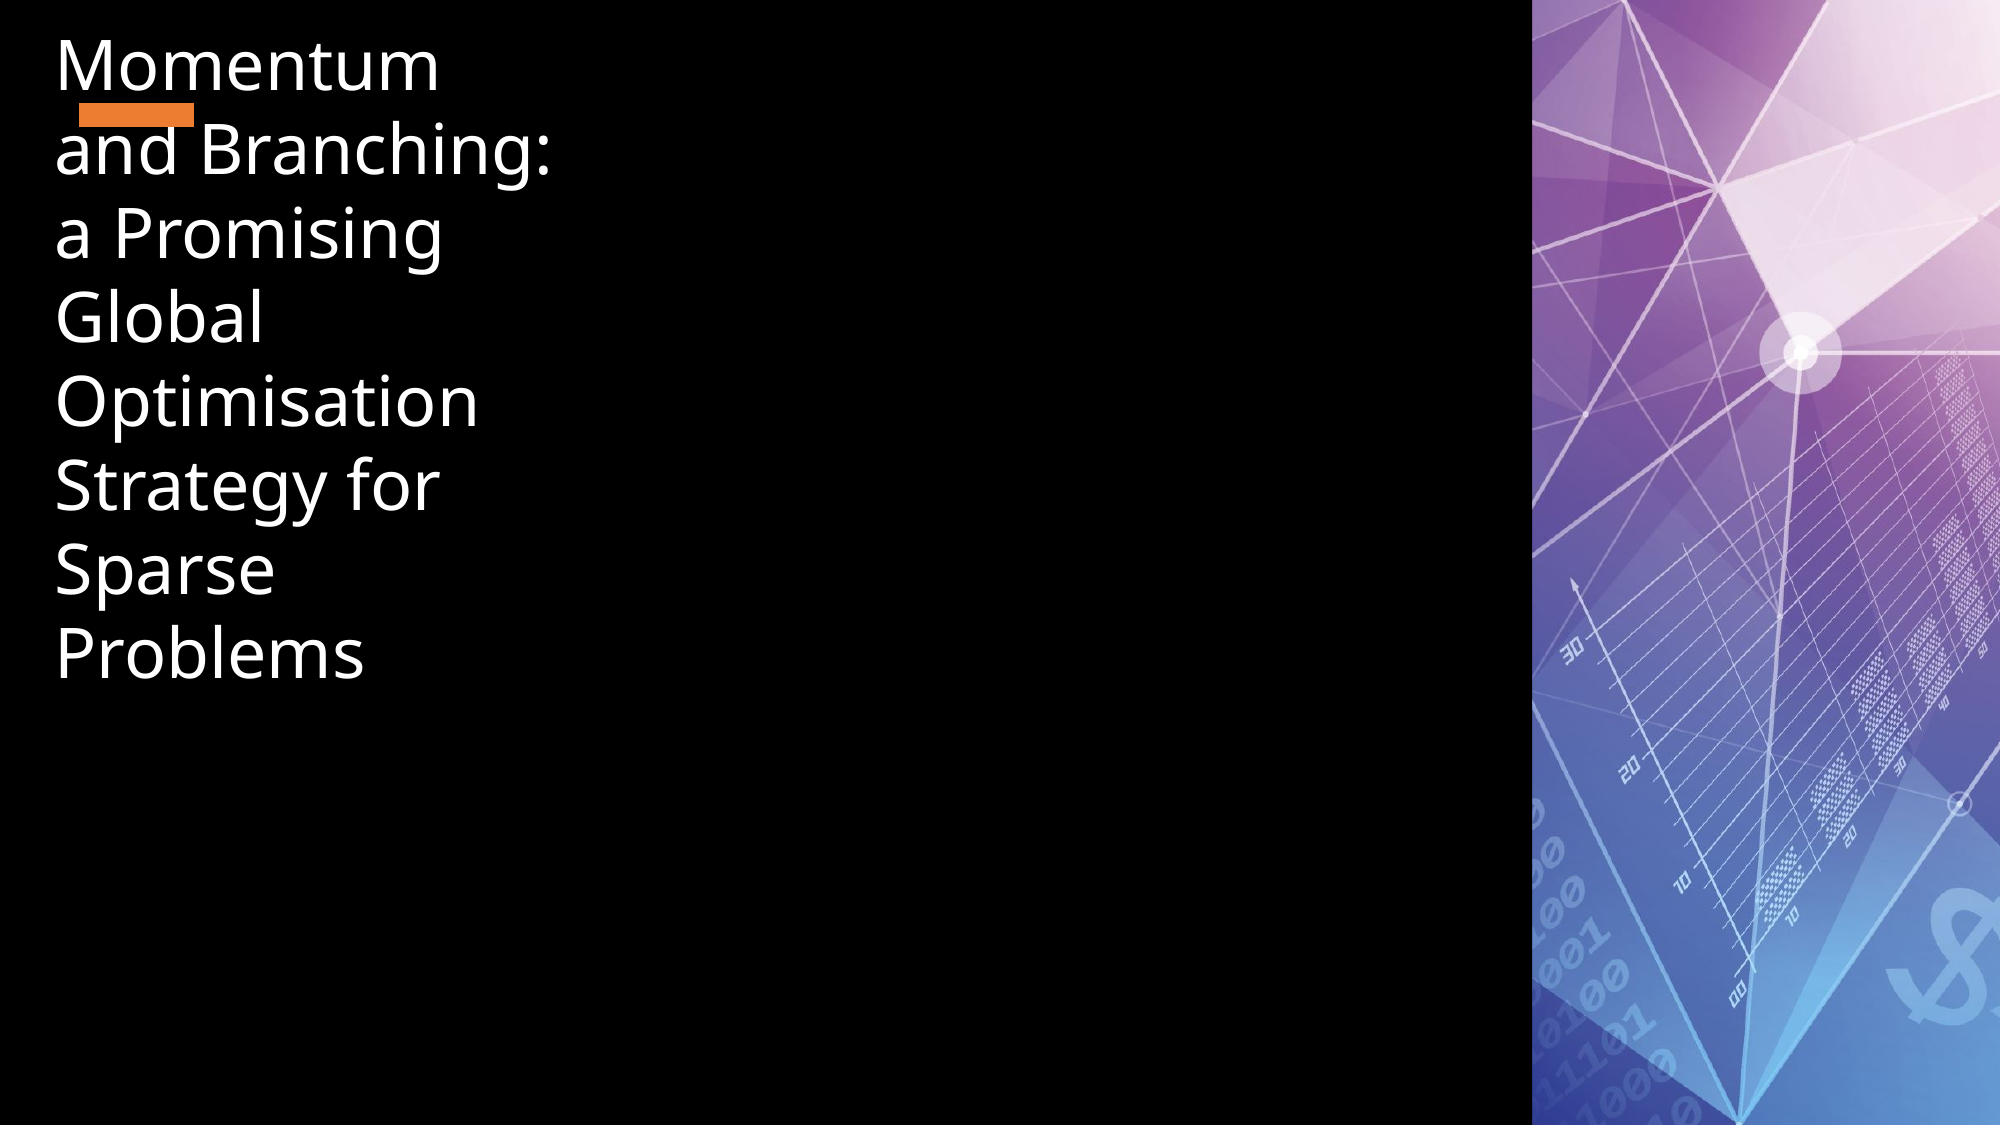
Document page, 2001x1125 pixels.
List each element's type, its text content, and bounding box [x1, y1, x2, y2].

picture [1532, 0, 2000, 1125]
title Momentum and Branching: a Promising Global Optimisation Strategy for Sparse Problems [39, 11, 592, 701]
text_box [0, 0, 1532, 1125]
